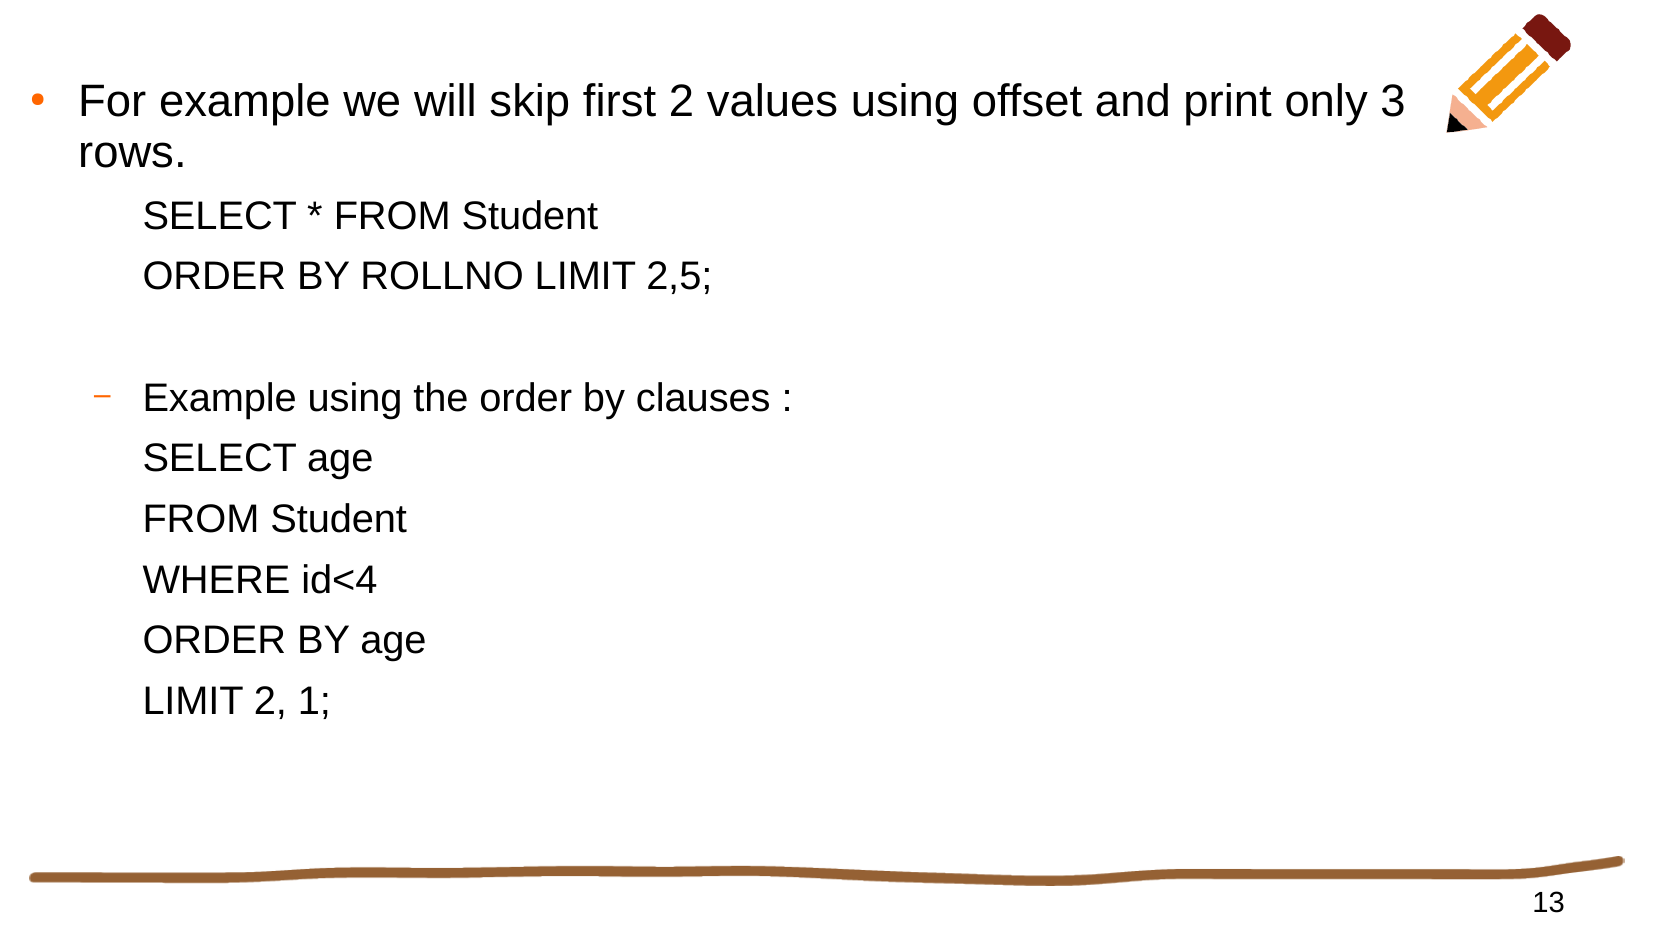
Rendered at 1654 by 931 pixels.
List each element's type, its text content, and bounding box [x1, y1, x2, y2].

picture [29, 856, 1625, 886]
picture [1446, 14, 1571, 133]
list For example we will skip first 2 values using offset and print only 3 rows. SELECT * FROM Student ORDER BY ROLLNO LIMIT 2,5; Example using the order by clauses : SELECT age FROM Student WHERE id<4 ORDER BY age LIMIT 2, 1; [13, 75, 1463, 725]
